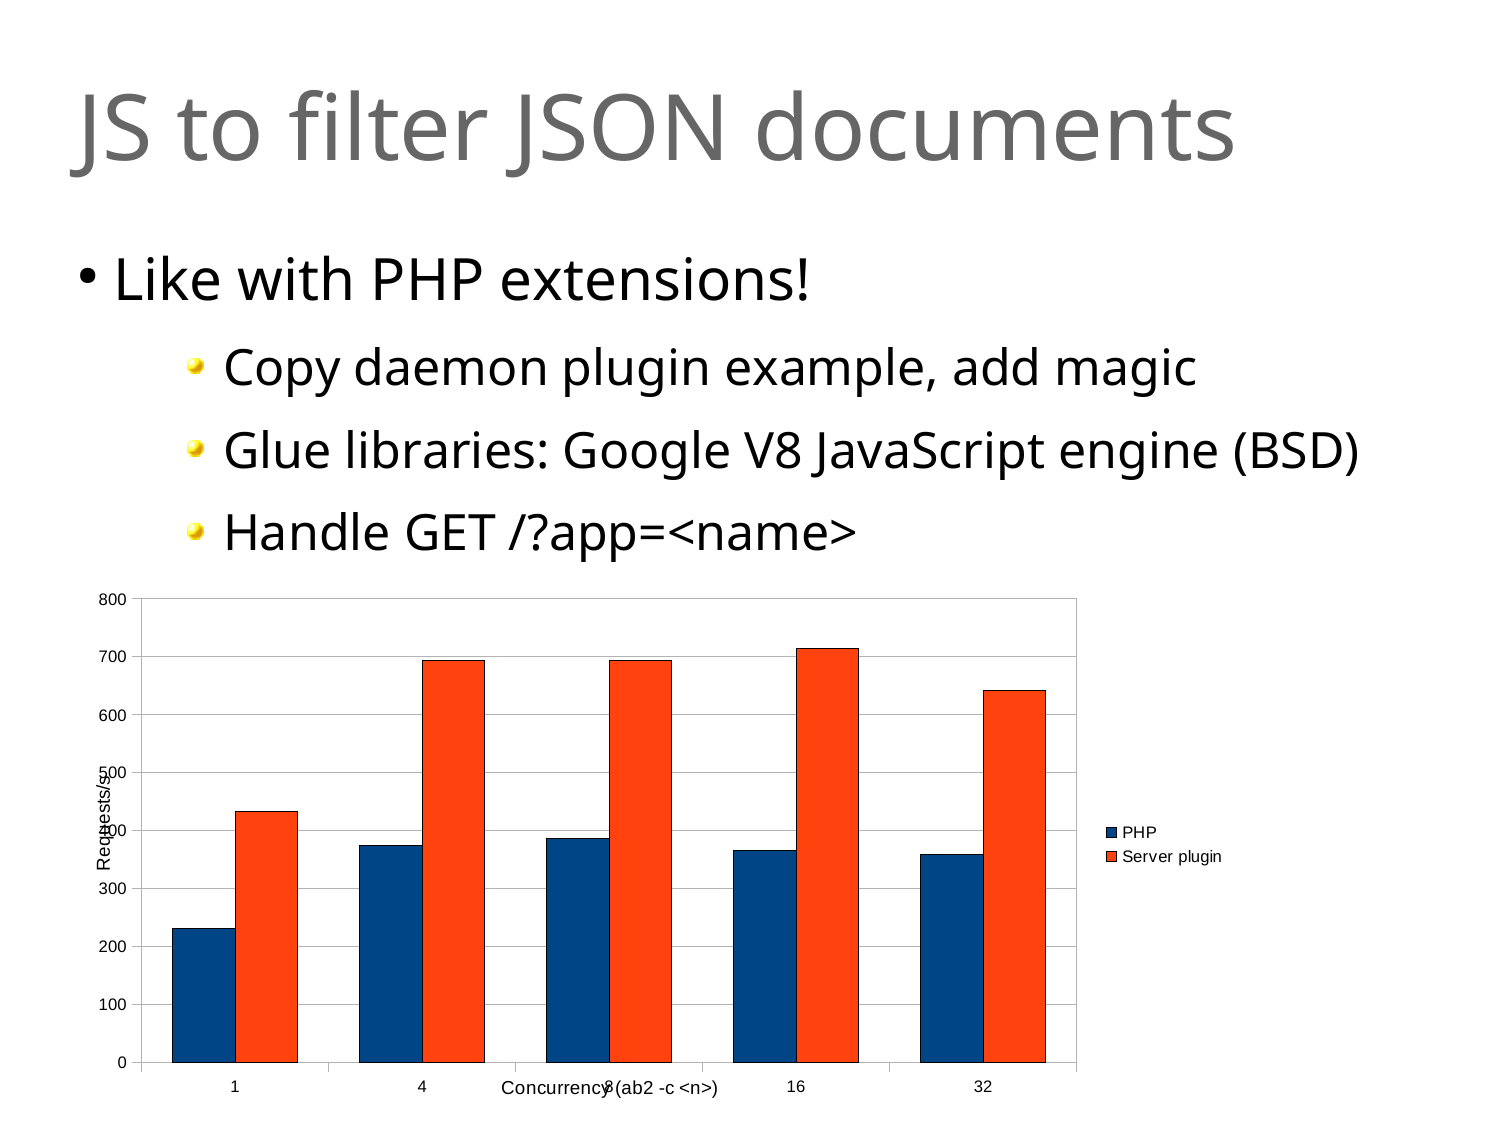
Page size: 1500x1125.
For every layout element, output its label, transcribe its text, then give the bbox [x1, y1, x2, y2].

title JS to filter JSON documents [62, 0, 1438, 251]
list Like with PHP extensions! Copy daemon plugin example, add magic Glue libraries: Google V8 JavaScript engine (BSD) Handle GET /?app=<name> [62, 251, 1438, 981]
chart [62, 578, 1263, 1117]
